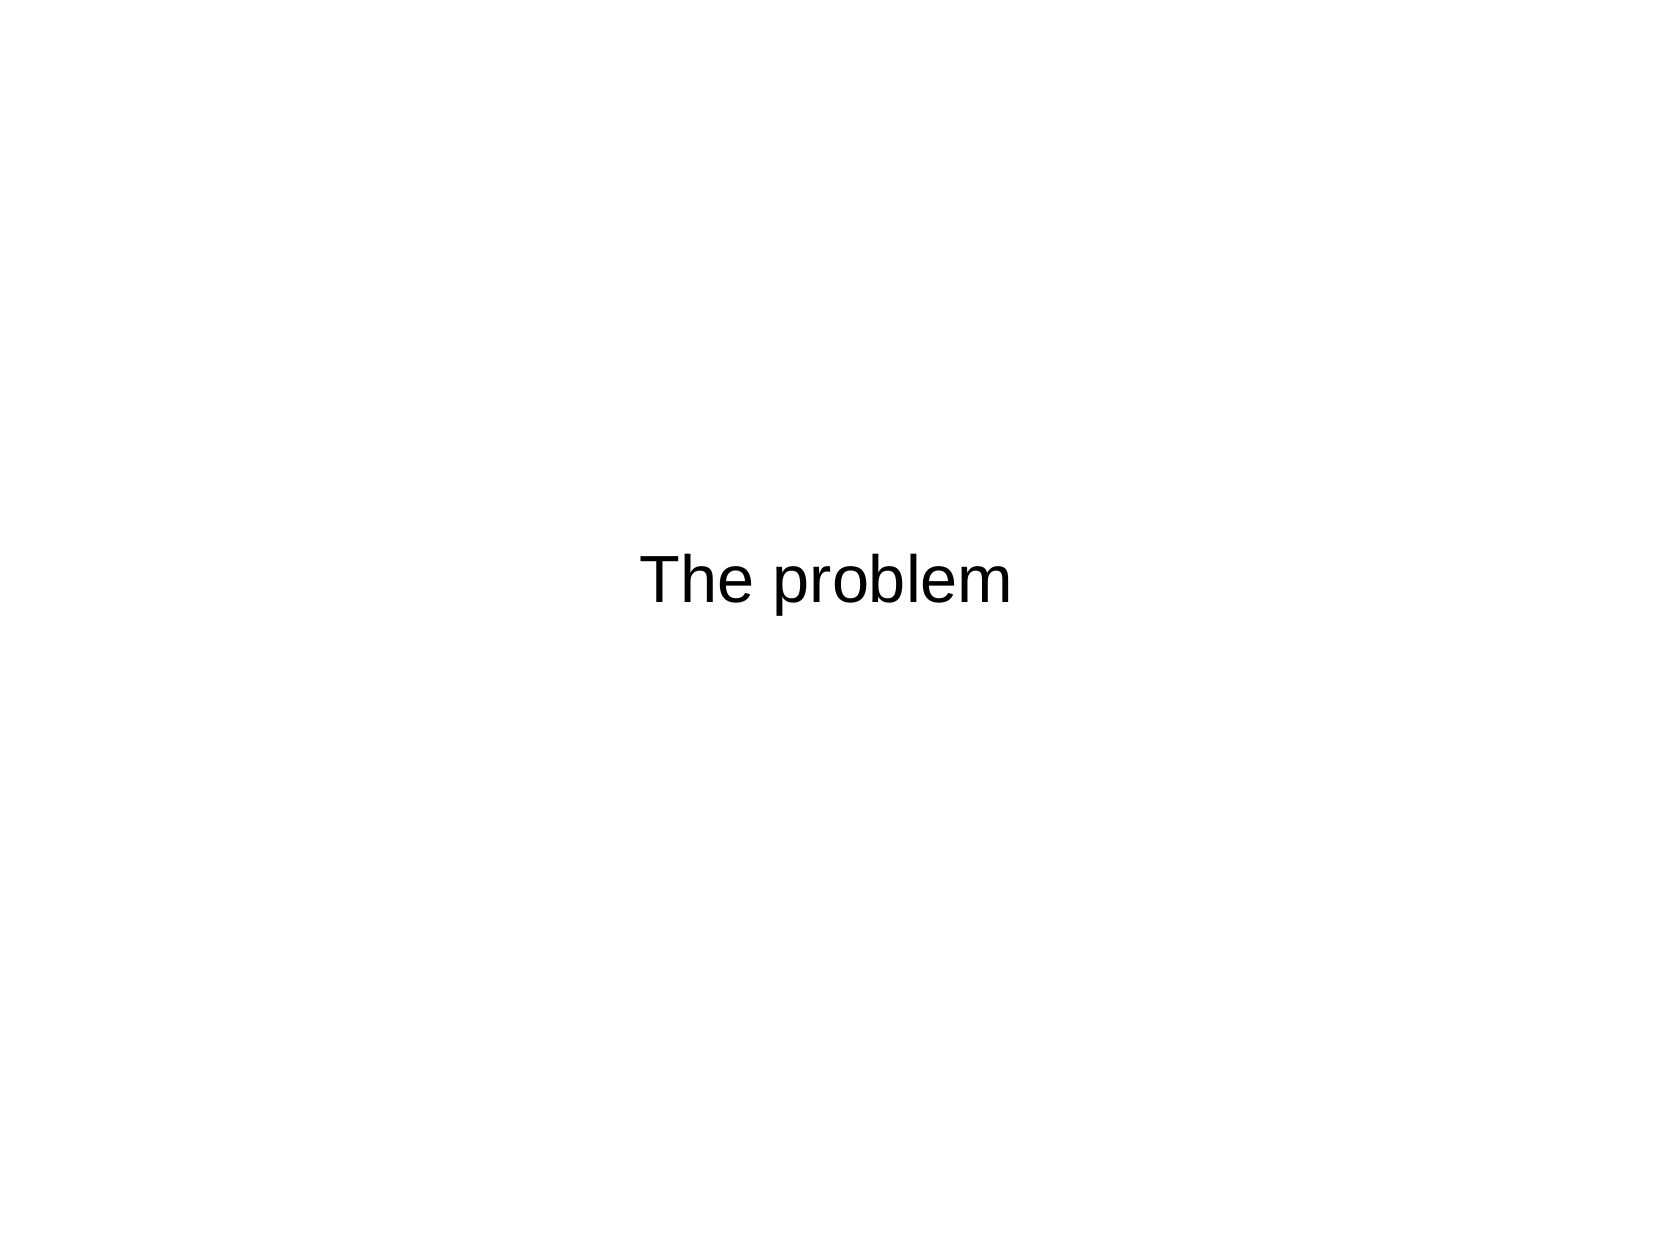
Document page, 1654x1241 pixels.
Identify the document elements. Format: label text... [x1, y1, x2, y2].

subtitle The problem [82, 49, 1571, 1109]
